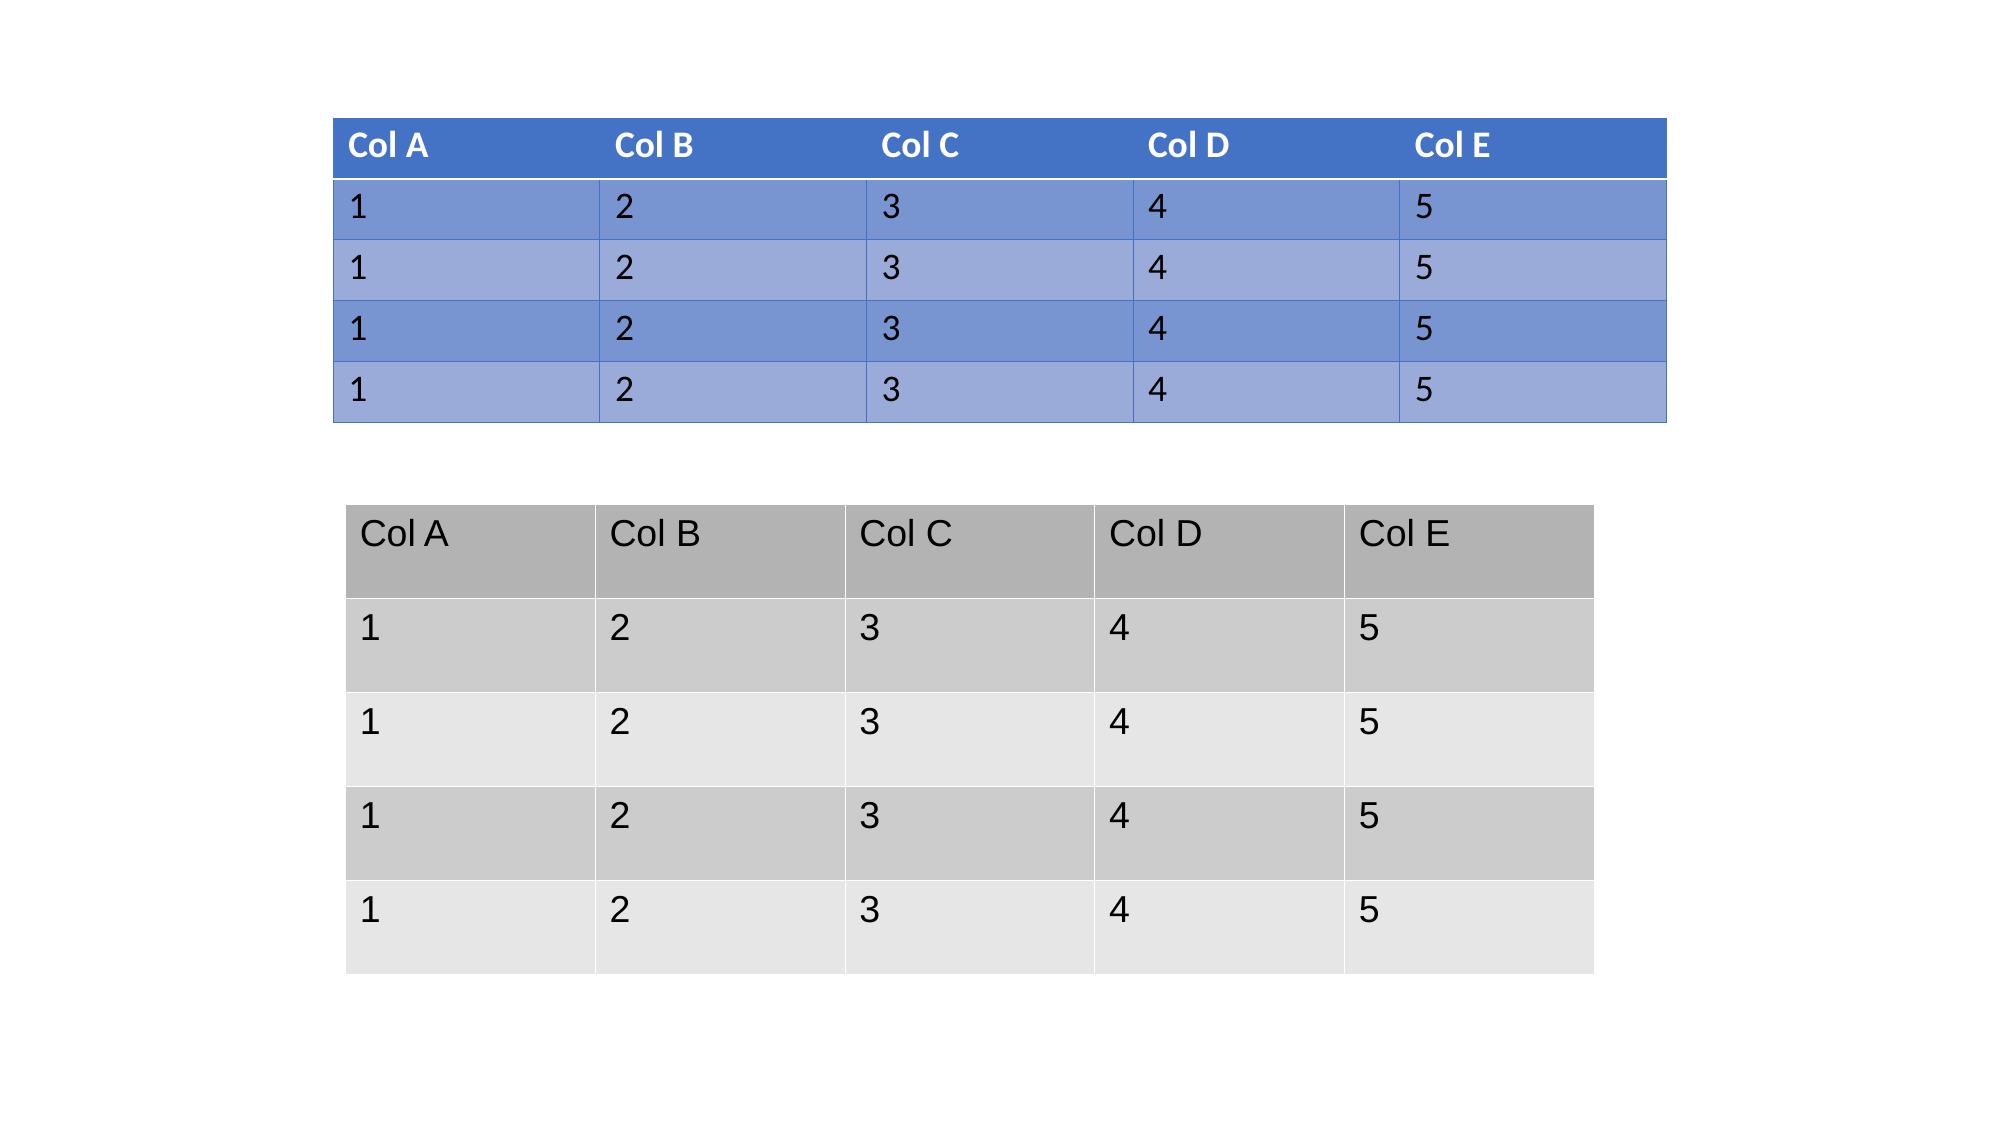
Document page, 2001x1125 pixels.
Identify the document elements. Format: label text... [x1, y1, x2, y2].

table_header Col C [867, 119, 1133, 178]
table_cell 1 [334, 301, 599, 361]
table_header Col D [1095, 505, 1344, 598]
table_cell 2 [596, 787, 845, 880]
table_cell 4 [1134, 362, 1399, 422]
table_cell 3 [867, 362, 1133, 422]
table_cell 2 [596, 693, 845, 786]
table_cell 4 [1095, 599, 1344, 692]
table_cell 2 [600, 240, 866, 300]
table_header Col B [600, 119, 866, 178]
table_cell 2 [596, 881, 845, 974]
table_cell 4 [1095, 693, 1344, 786]
table_cell 5 [1400, 240, 1666, 300]
table_cell 4 [1134, 180, 1399, 239]
table_cell 3 [846, 881, 1094, 974]
table_cell 5 [1400, 180, 1666, 239]
table_cell 4 [1095, 787, 1344, 880]
table_cell 1 [346, 881, 595, 974]
table_cell 3 [867, 180, 1133, 239]
table_cell 3 [846, 693, 1094, 786]
table_cell 3 [867, 240, 1133, 300]
table_cell 5 [1345, 787, 1594, 880]
table_cell 2 [600, 301, 866, 361]
table_cell 2 [600, 362, 866, 422]
table_cell 1 [334, 180, 599, 239]
table_header Col A [346, 505, 595, 598]
table_cell 4 [1134, 240, 1399, 300]
table_cell 4 [1095, 881, 1344, 974]
table_header Col E [1400, 119, 1666, 178]
table_cell 1 [346, 693, 595, 786]
table_header Col D [1134, 119, 1399, 178]
table_cell 5 [1345, 693, 1594, 786]
table_header Col C [846, 505, 1094, 598]
table_cell 5 [1400, 362, 1666, 422]
table_header Col A [334, 119, 599, 178]
table_cell 2 [596, 599, 845, 692]
table_header Col E [1345, 505, 1594, 598]
table_cell 3 [846, 787, 1094, 880]
table_header Col B [596, 505, 845, 598]
table_cell 1 [334, 240, 599, 300]
table_cell 2 [600, 180, 866, 239]
table_cell 4 [1134, 301, 1399, 361]
table_cell 1 [346, 787, 595, 880]
table_cell 1 [346, 599, 595, 692]
table_cell 1 [334, 362, 599, 422]
table_cell 5 [1345, 881, 1594, 974]
table_cell 5 [1345, 599, 1594, 692]
table_cell 5 [1400, 301, 1666, 361]
table_cell 3 [846, 599, 1094, 692]
table_cell 3 [867, 301, 1133, 361]
